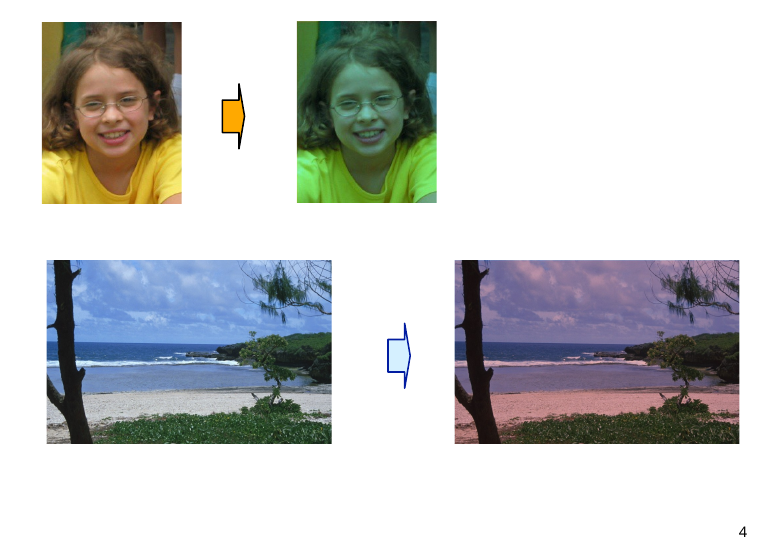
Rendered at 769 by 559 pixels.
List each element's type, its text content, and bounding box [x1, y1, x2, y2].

text_box [224, 101, 243, 132]
text_box [47, 261, 332, 444]
text_box [455, 261, 739, 444]
text_box [389, 340, 409, 371]
text_box [297, 21, 437, 203]
text_box 4 [736, 520, 750, 543]
text_box [42, 23, 182, 204]
